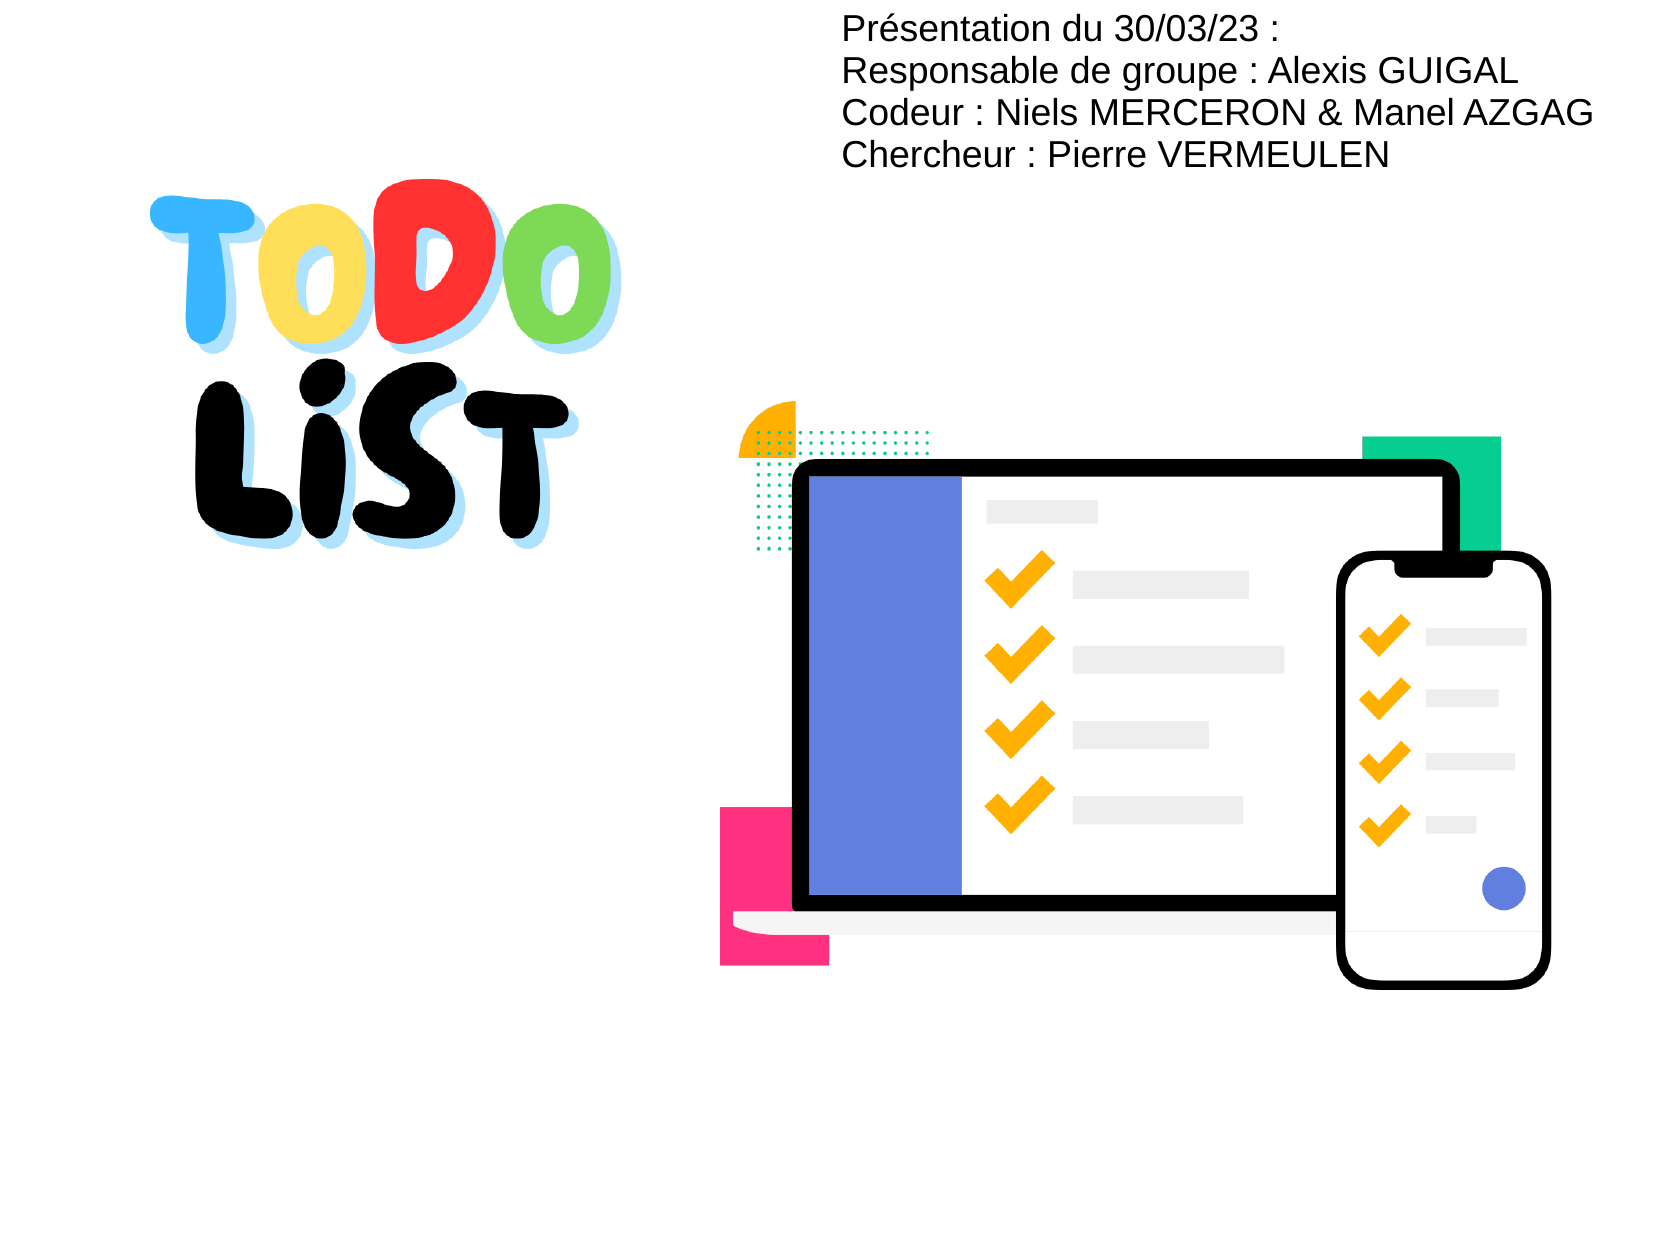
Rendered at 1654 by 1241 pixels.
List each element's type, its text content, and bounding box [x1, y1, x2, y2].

picture [720, 401, 1552, 991]
text_box Présentation du 30/03/23 : Responsable de groupe : Alexis GUIGAL Codeur : Niels MERCERON & Manel AZGAG Chercheur : Pierre VERMEULEN [826, 0, 1654, 201]
picture [118, 165, 650, 579]
